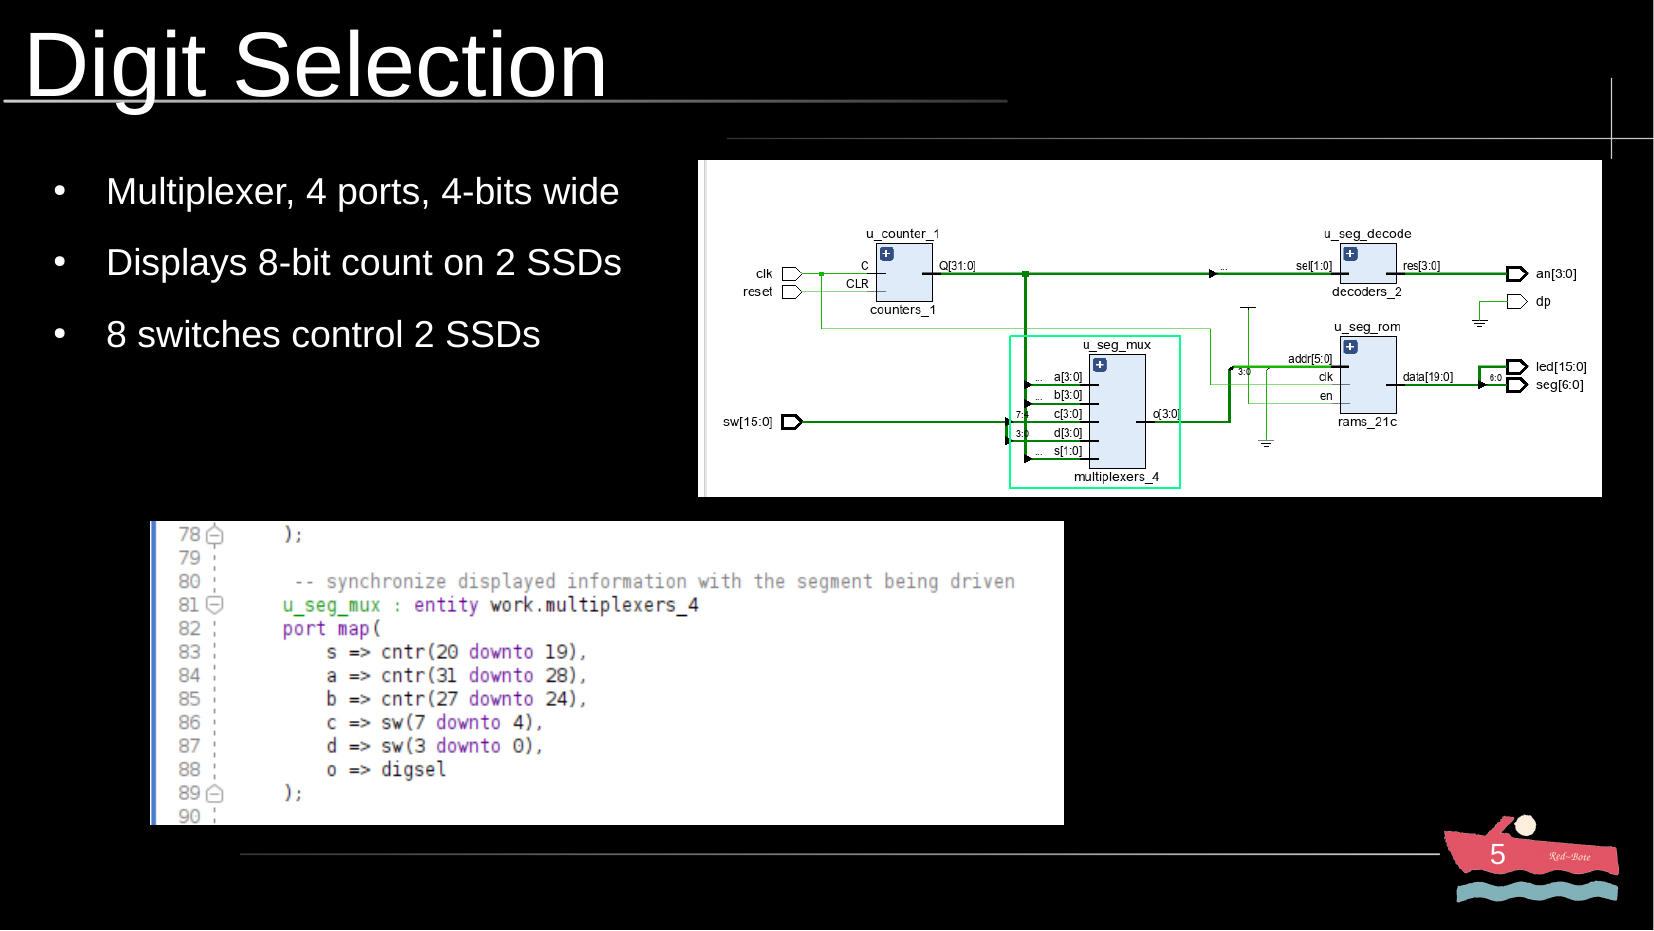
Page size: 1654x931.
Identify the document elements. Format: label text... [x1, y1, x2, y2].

title Digit Selection [23, 11, 1589, 119]
picture [698, 160, 1602, 497]
list Multiplexer, 4 ports, 4-bits wide Displays 8-bit count on 2 SSDs 8 switches control 2 SSDs [35, 170, 698, 441]
picture [1440, 807, 1625, 908]
picture [150, 521, 1064, 826]
